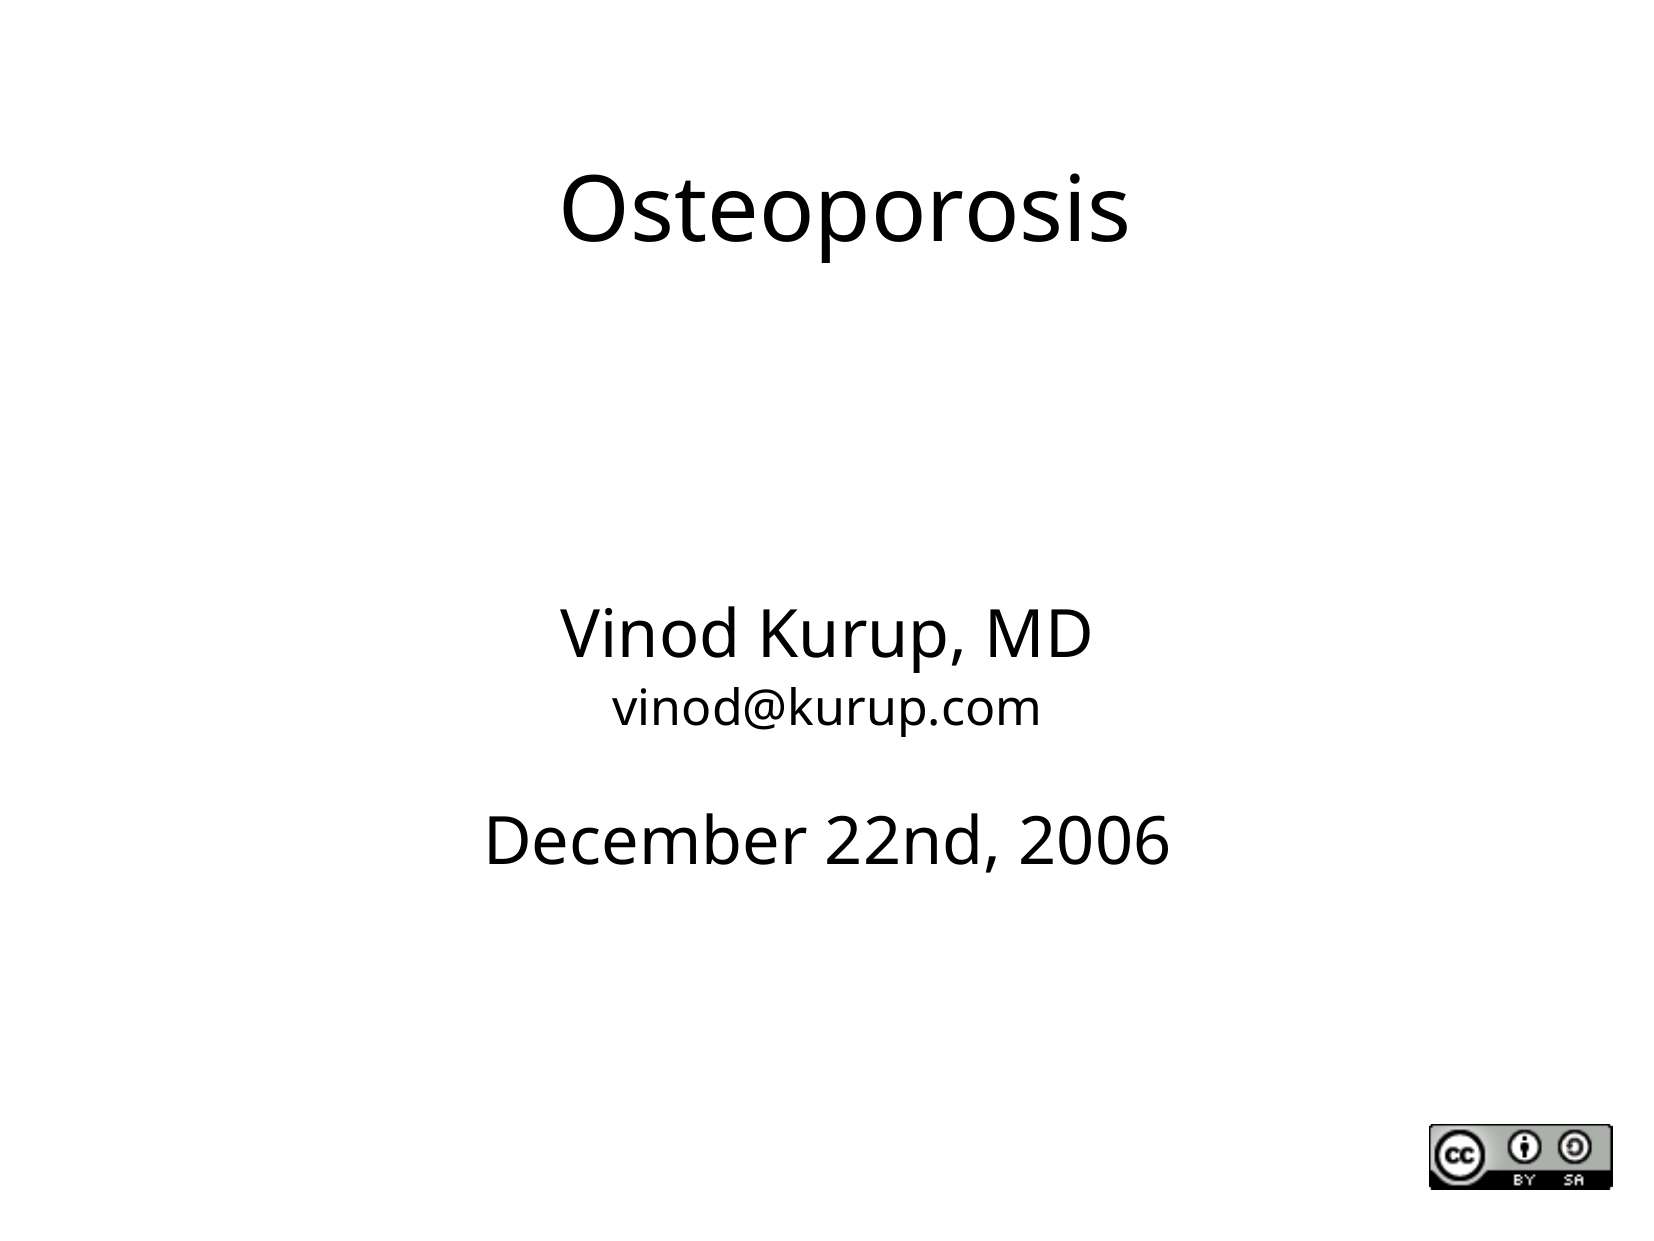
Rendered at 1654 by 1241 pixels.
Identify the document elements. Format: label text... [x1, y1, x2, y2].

picture [1429, 1124, 1613, 1190]
title Osteoporosis [121, 153, 1534, 261]
subtitle Vinod Kurup, MD vinod@kurup.com December 22nd, 2006 [121, 608, 1534, 863]
